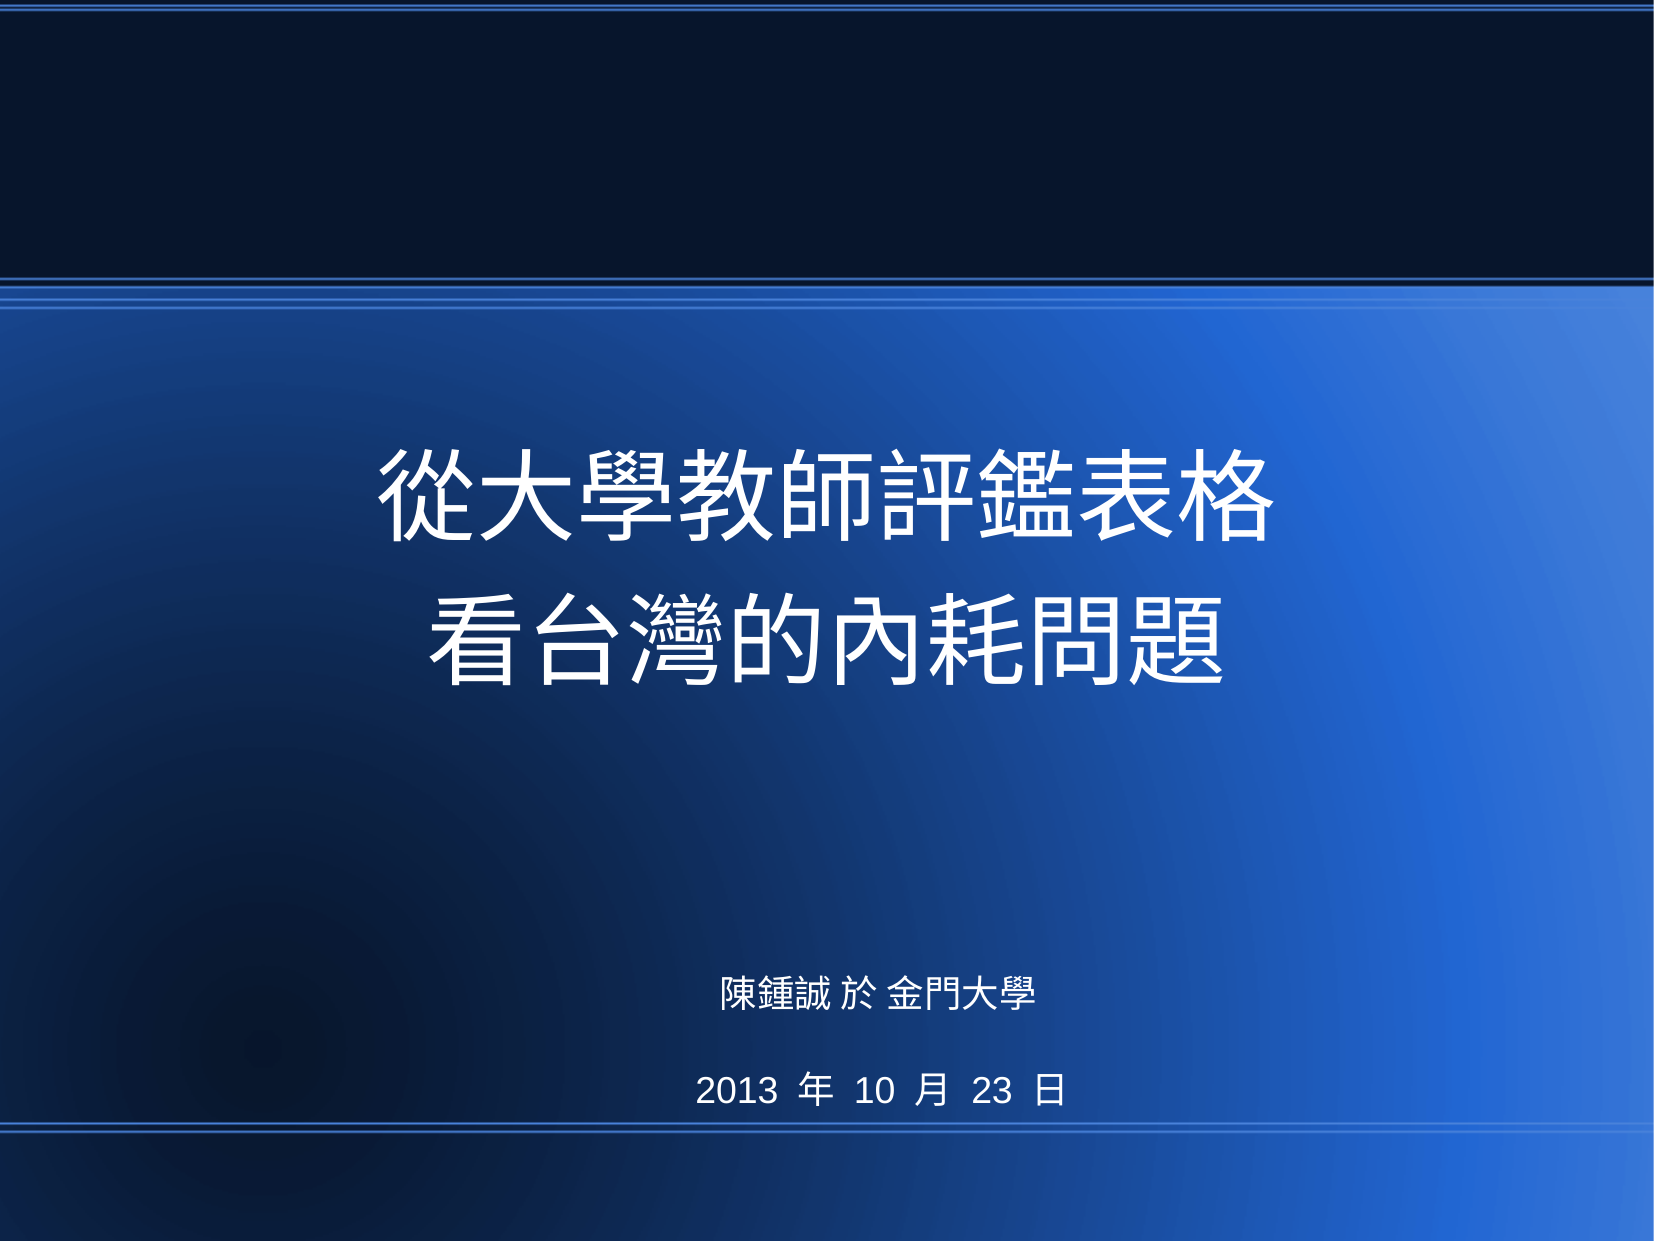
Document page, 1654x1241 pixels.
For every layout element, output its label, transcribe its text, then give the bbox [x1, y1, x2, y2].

subtitle 從大學教師評鑑表格 看台灣的內耗問題 [82, 49, 1571, 1075]
text_box 陳鍾誠 於 金門大學 2013 年 10 月 23 日 [680, 956, 1093, 1108]
picture [0, 0, 1654, 1241]
